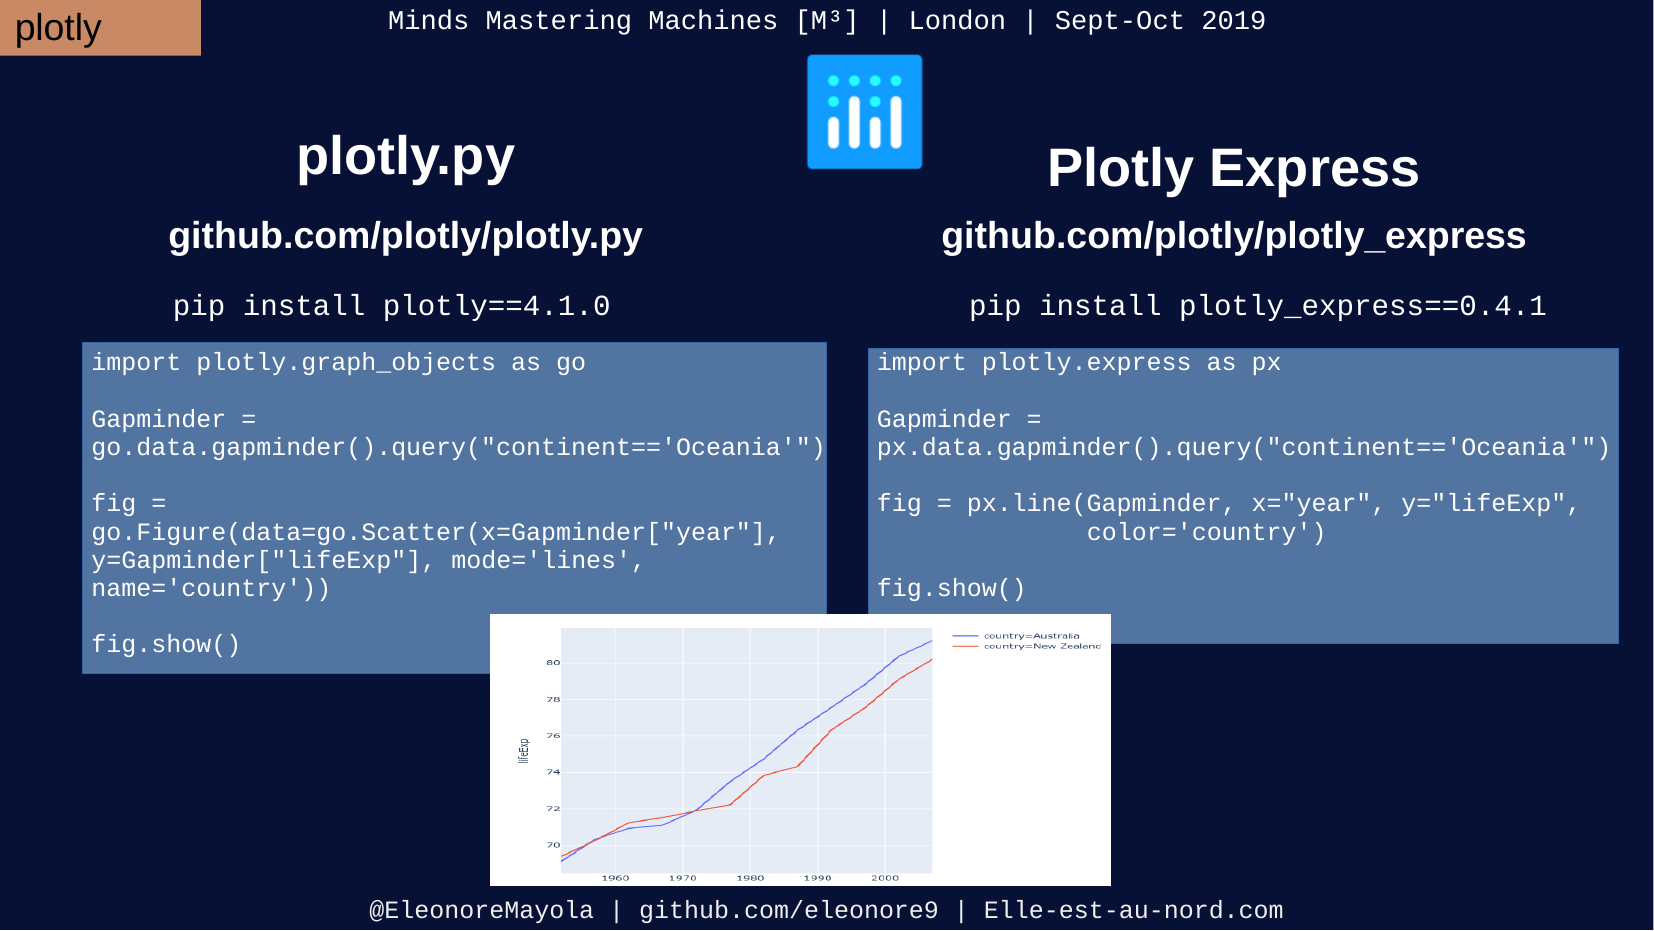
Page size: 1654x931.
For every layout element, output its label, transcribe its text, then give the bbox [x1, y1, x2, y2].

text_box import plotly.graph_objects as go Gapminder = go.data.gapminder().query("continent=='Oceania'") fig = go.Figure(data=go.Scatter(x=Gapminder["year"], y=Gapminder["lifeExp"], mode='lines', name='country')) fig.show() [76, 342, 863, 697]
text_box pip install plotly_express==0.4.1 [921, 283, 1595, 342]
text_box @EleonoreMayola | github.com/eleonore9 | Elle-est-au-nord.com [295, 862, 1359, 931]
text_box import plotly.express as px Gapminder = px.data.gapminder().query("continent=='Oceania'") fig = px.line(Gapminder, x="year", y="lifeExp", color='country') fig.show() [863, 342, 1642, 668]
text_box plotly.py [276, 118, 537, 206]
text_box github.com/plotly/plotly.py [153, 206, 659, 264]
picture [737, 34, 993, 178]
text_box Minds Mastering Machines [M³] | London | Sept-Oct 2019 [265, 0, 1388, 60]
picture [490, 614, 1111, 886]
text_box pip install plotly==4.1.0 [158, 283, 655, 342]
text_box github.com/plotly/plotly_express [926, 206, 1543, 278]
text_box Plotly Express [1006, 129, 1462, 206]
text_box plotly [0, 0, 201, 56]
